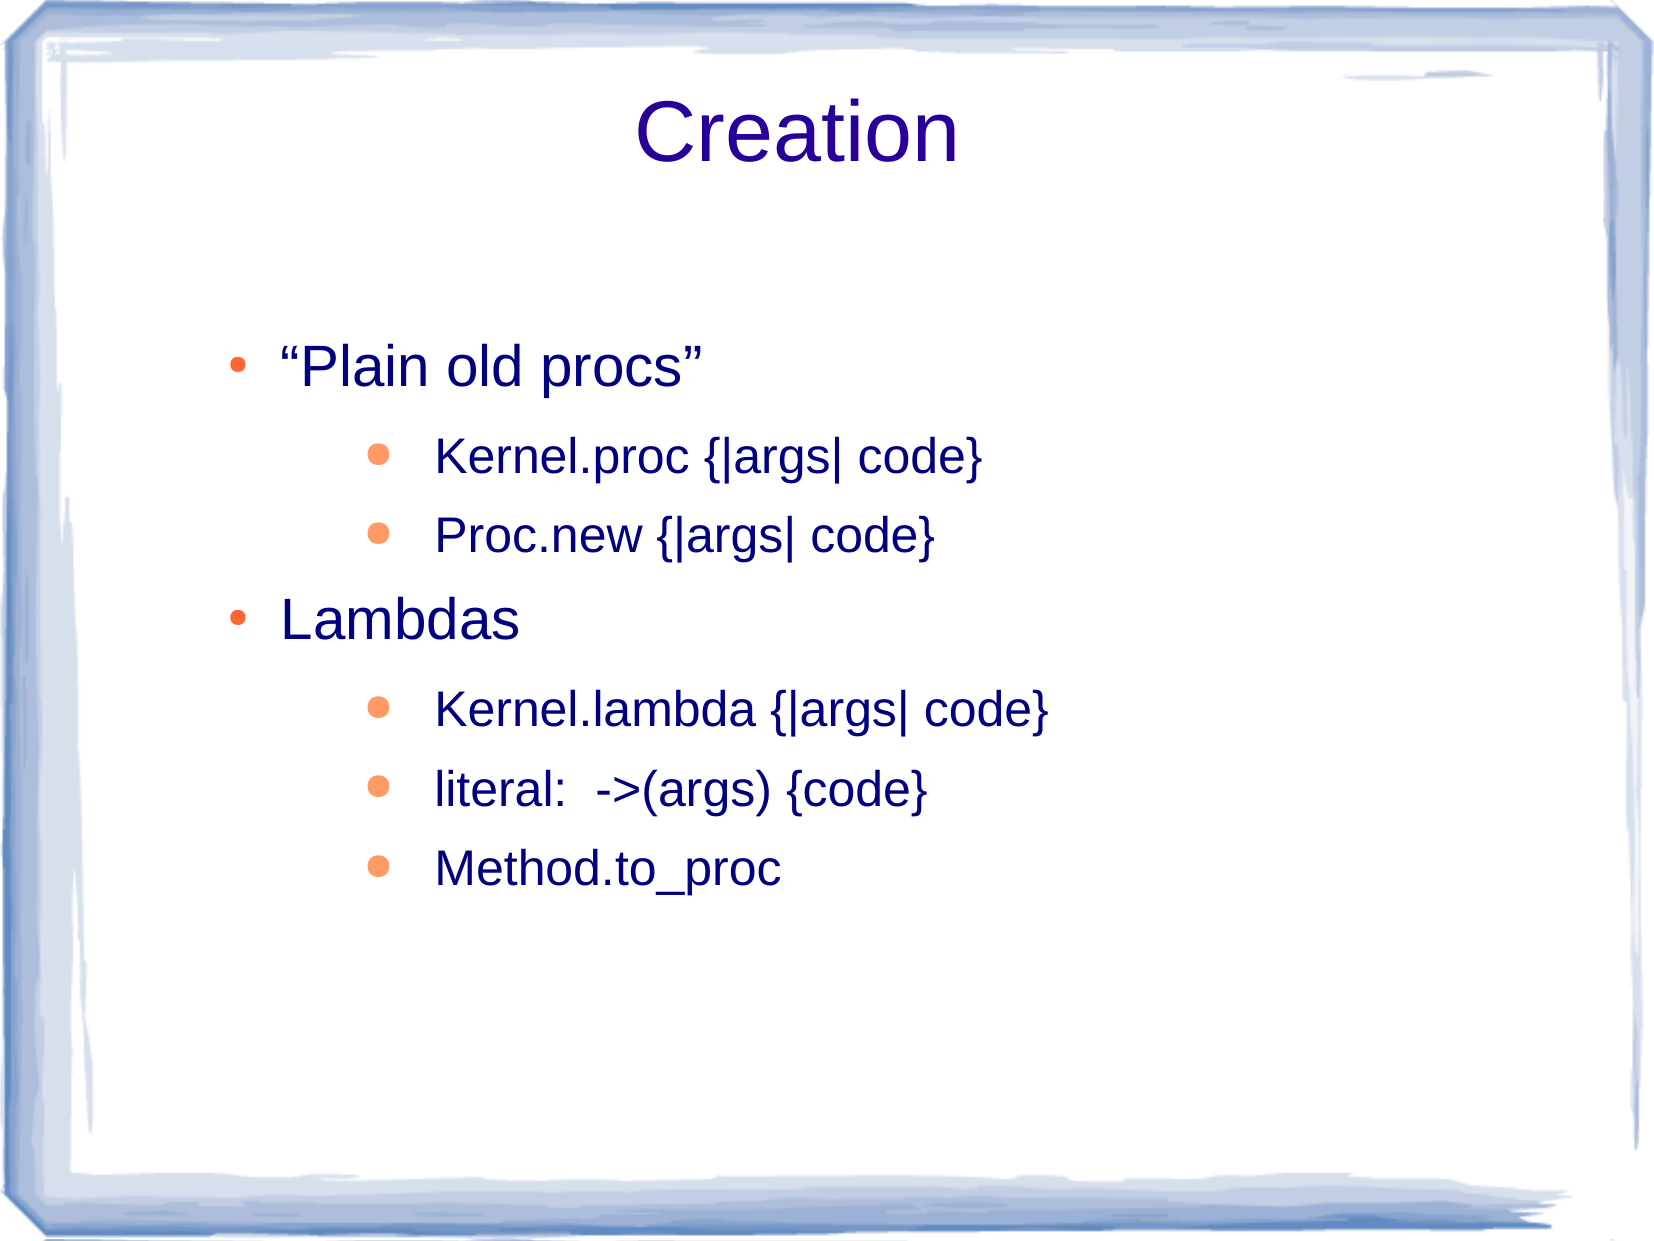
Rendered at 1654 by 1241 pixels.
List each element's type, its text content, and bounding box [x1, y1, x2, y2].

list “Plain old procs” Kernel.proc {|args| code} Proc.new {|args| code} Lambdas Kernel.lambda {|args| code} literal: ->(args) {code} Method.to_proc [210, 333, 1486, 1036]
picture [0, 0, 1654, 1241]
title Creation [79, 42, 1515, 220]
